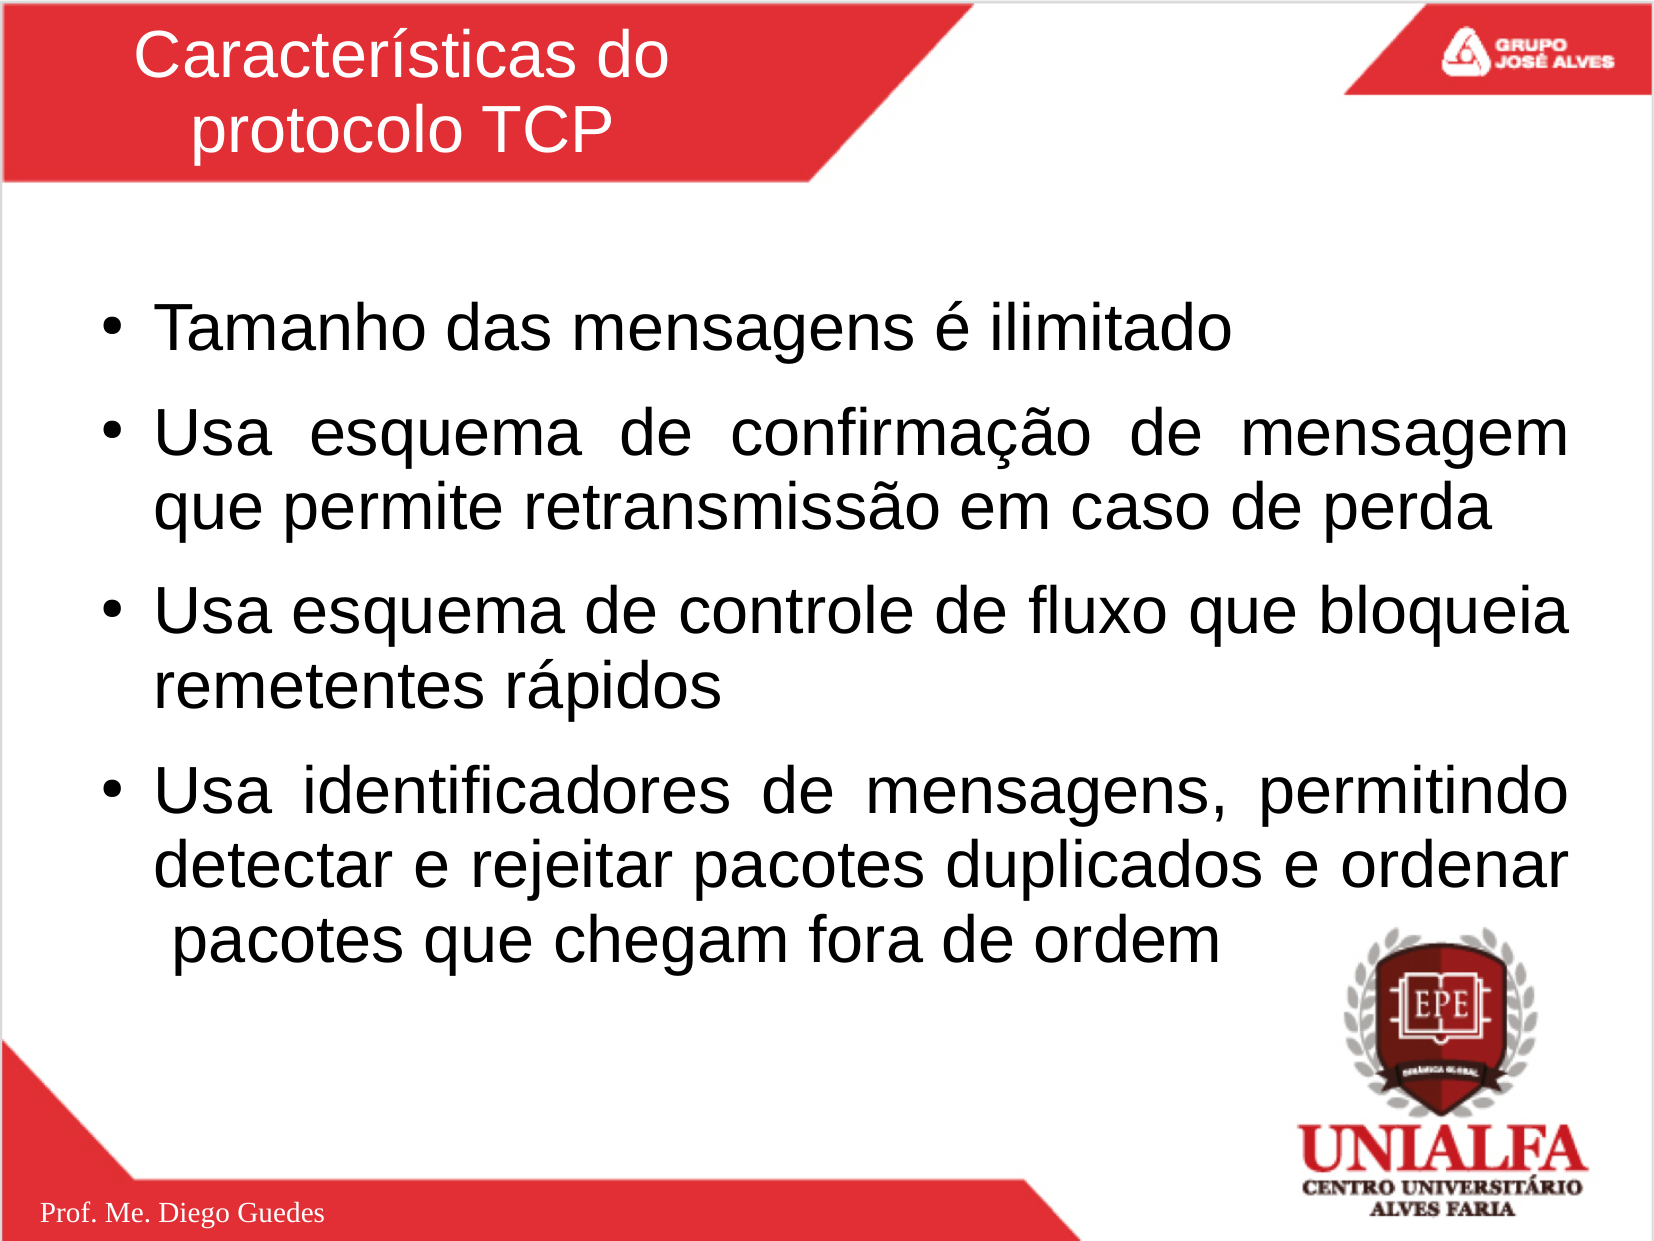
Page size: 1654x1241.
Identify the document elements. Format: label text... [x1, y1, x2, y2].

title Características do protocolo TCP [6, 11, 799, 174]
list Tamanho das mensagens é ilimitado Usa esquema de confirmação de mensagem que permite retransmissão em caso de perda Usa esquema de controle de fluxo que bloqueia remetentes rápidos Usa identificadores de mensagens, permitindo detectar e rejeitar pacotes duplicados e ordenar pacotes que chegam fora de ordem [82, 290, 1571, 1010]
picture [0, 0, 1654, 1241]
